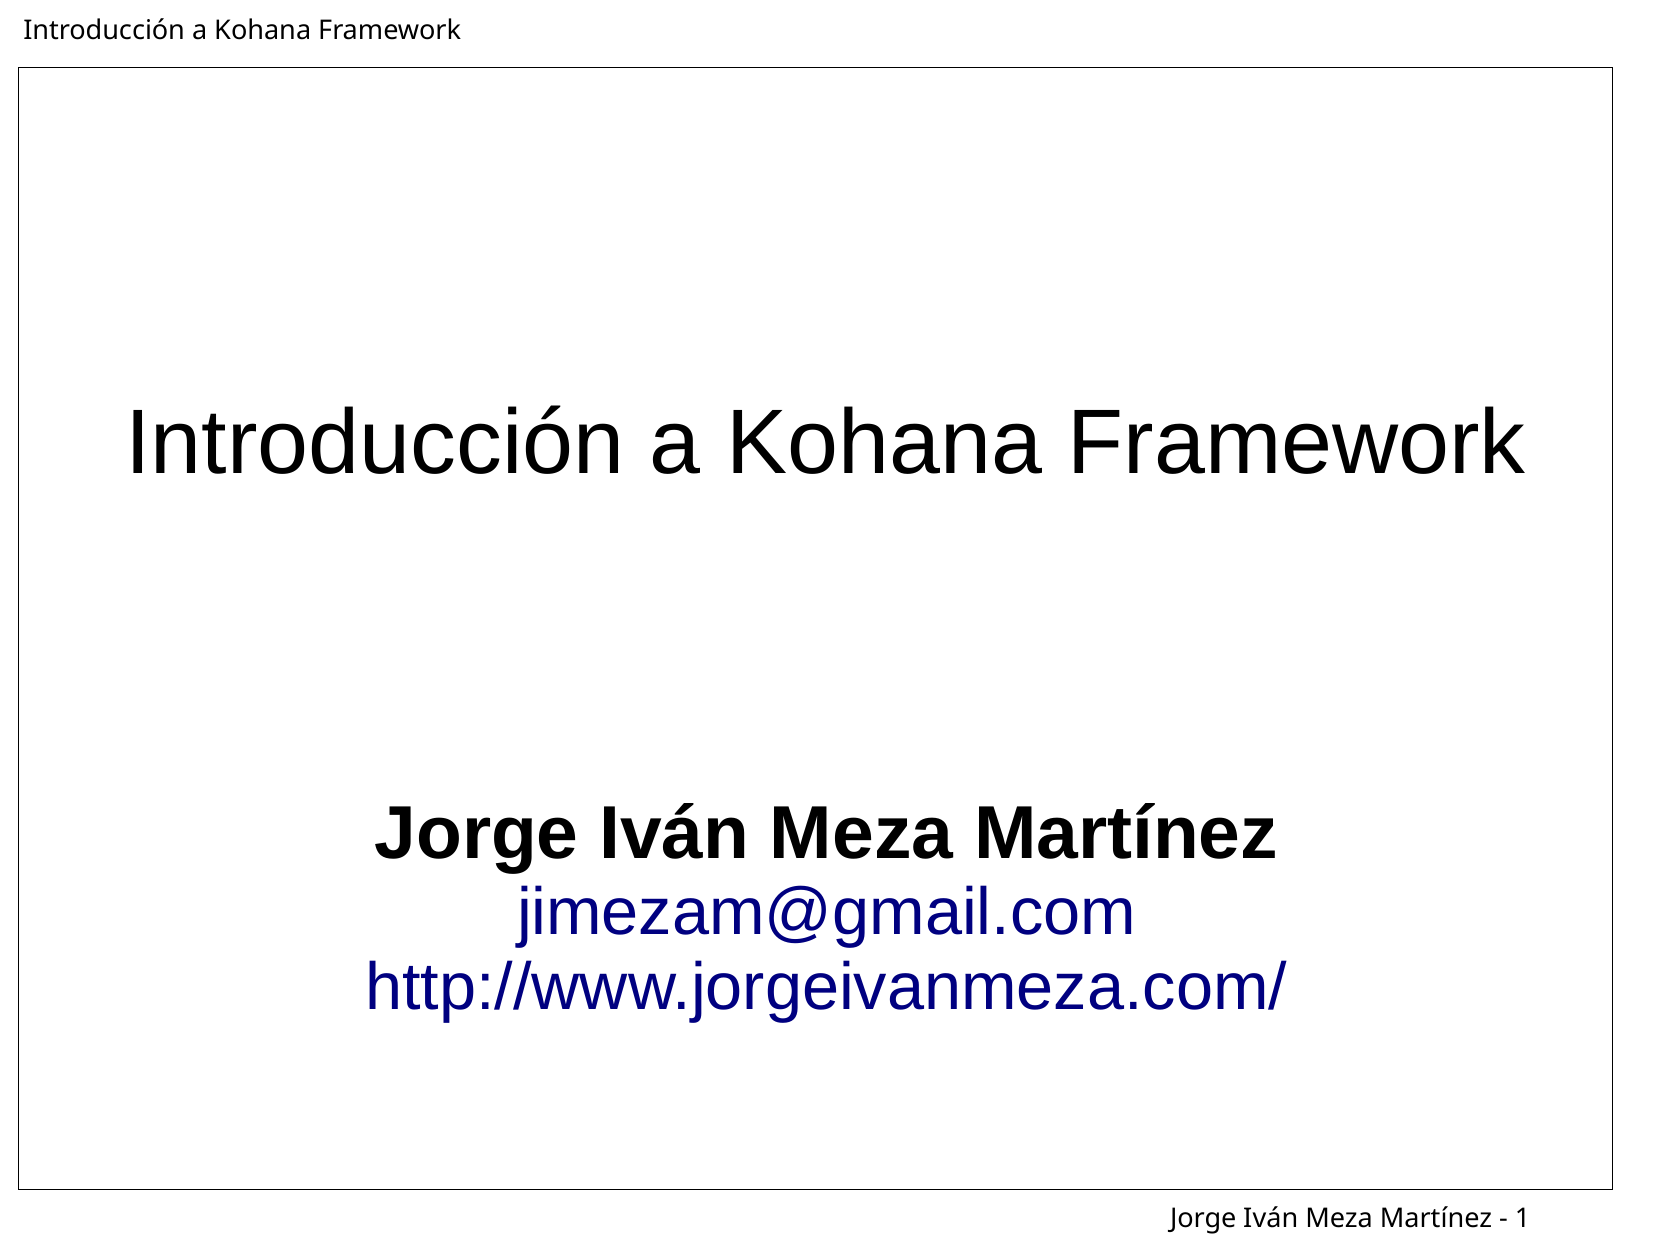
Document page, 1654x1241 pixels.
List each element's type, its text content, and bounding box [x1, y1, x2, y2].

title Introducción a Kohana Framework [82, 346, 1571, 539]
subtitle Jorge Iván Meza Martínez jimezam@gmail.com http://www.jorgeivanmeza.com/ [82, 712, 1571, 1102]
